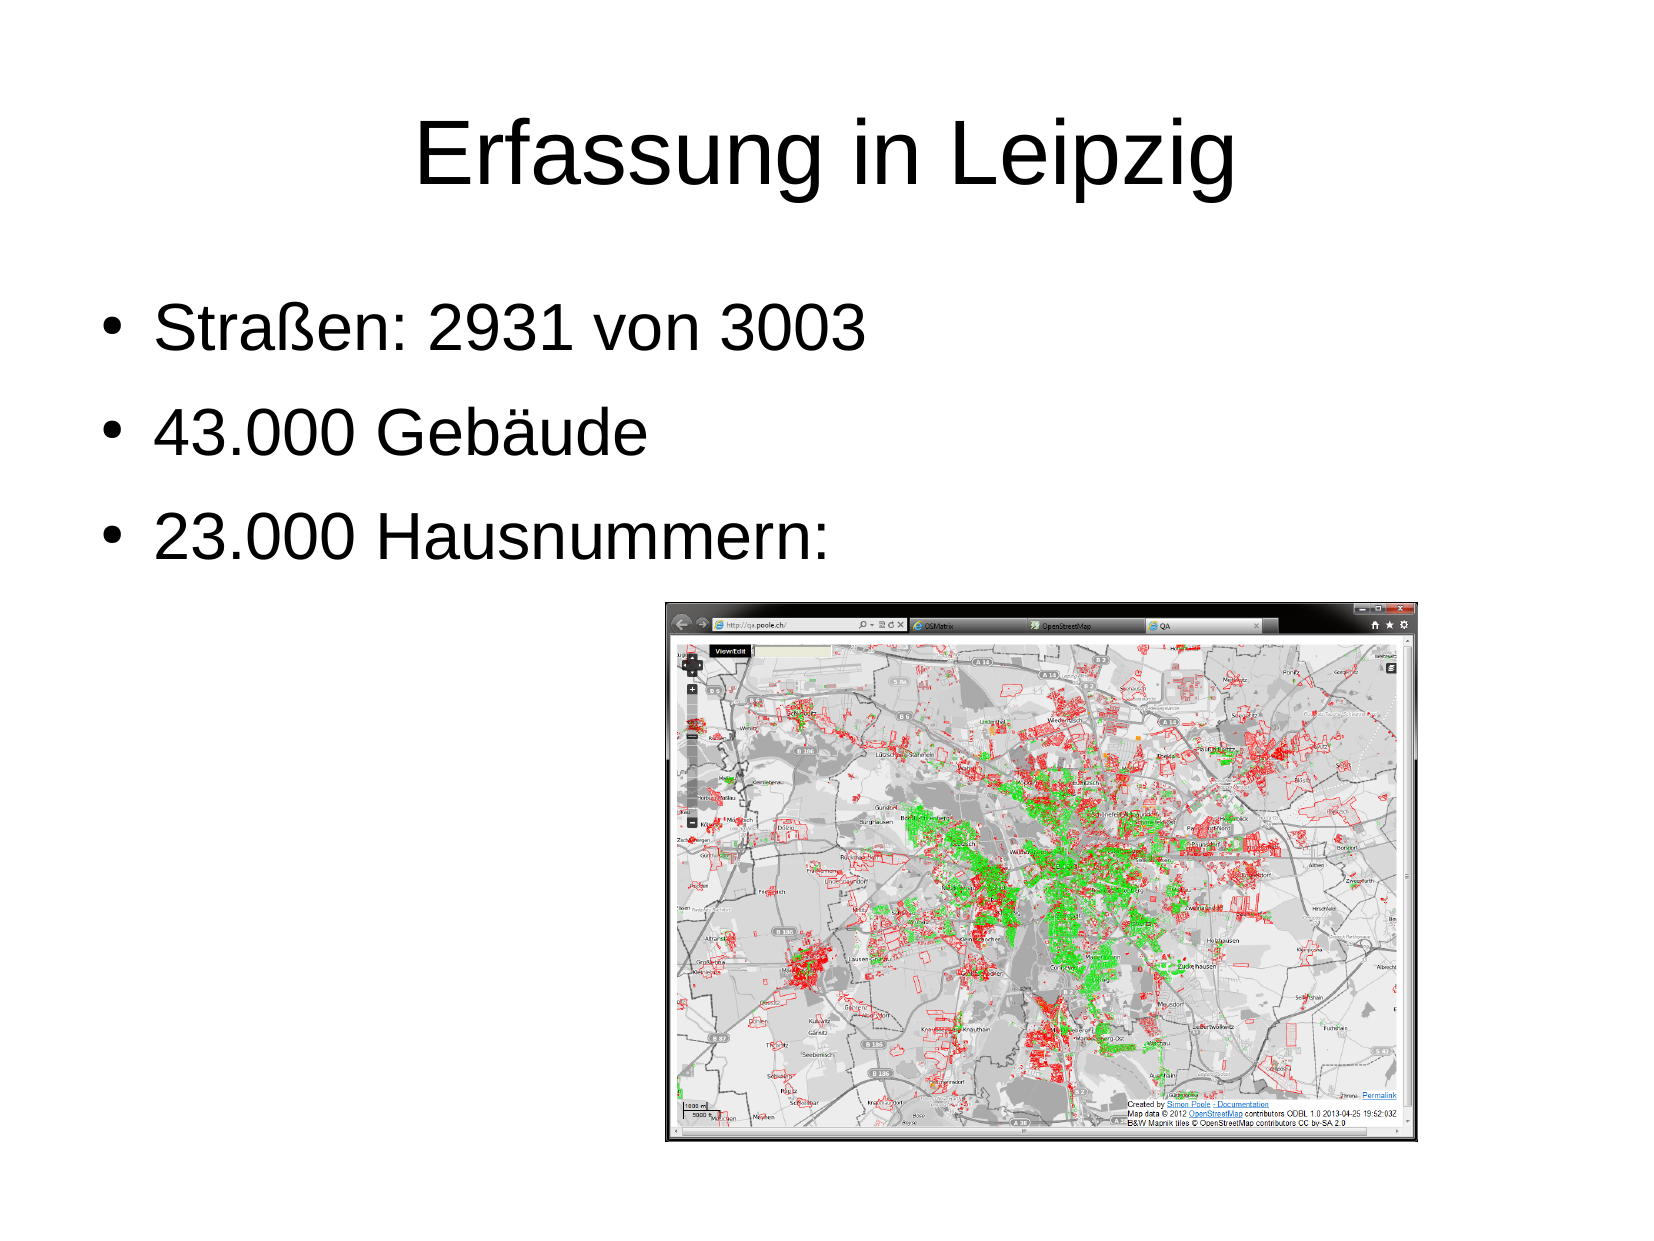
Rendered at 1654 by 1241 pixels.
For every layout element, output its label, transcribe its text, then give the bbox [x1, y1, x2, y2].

picture [665, 602, 1418, 1142]
title Erfassung in Leipzig [82, 49, 1571, 257]
list Straßen: 2931 von 3003 43.000 Gebäude 23.000 Hausnummern: [82, 290, 1538, 1010]
